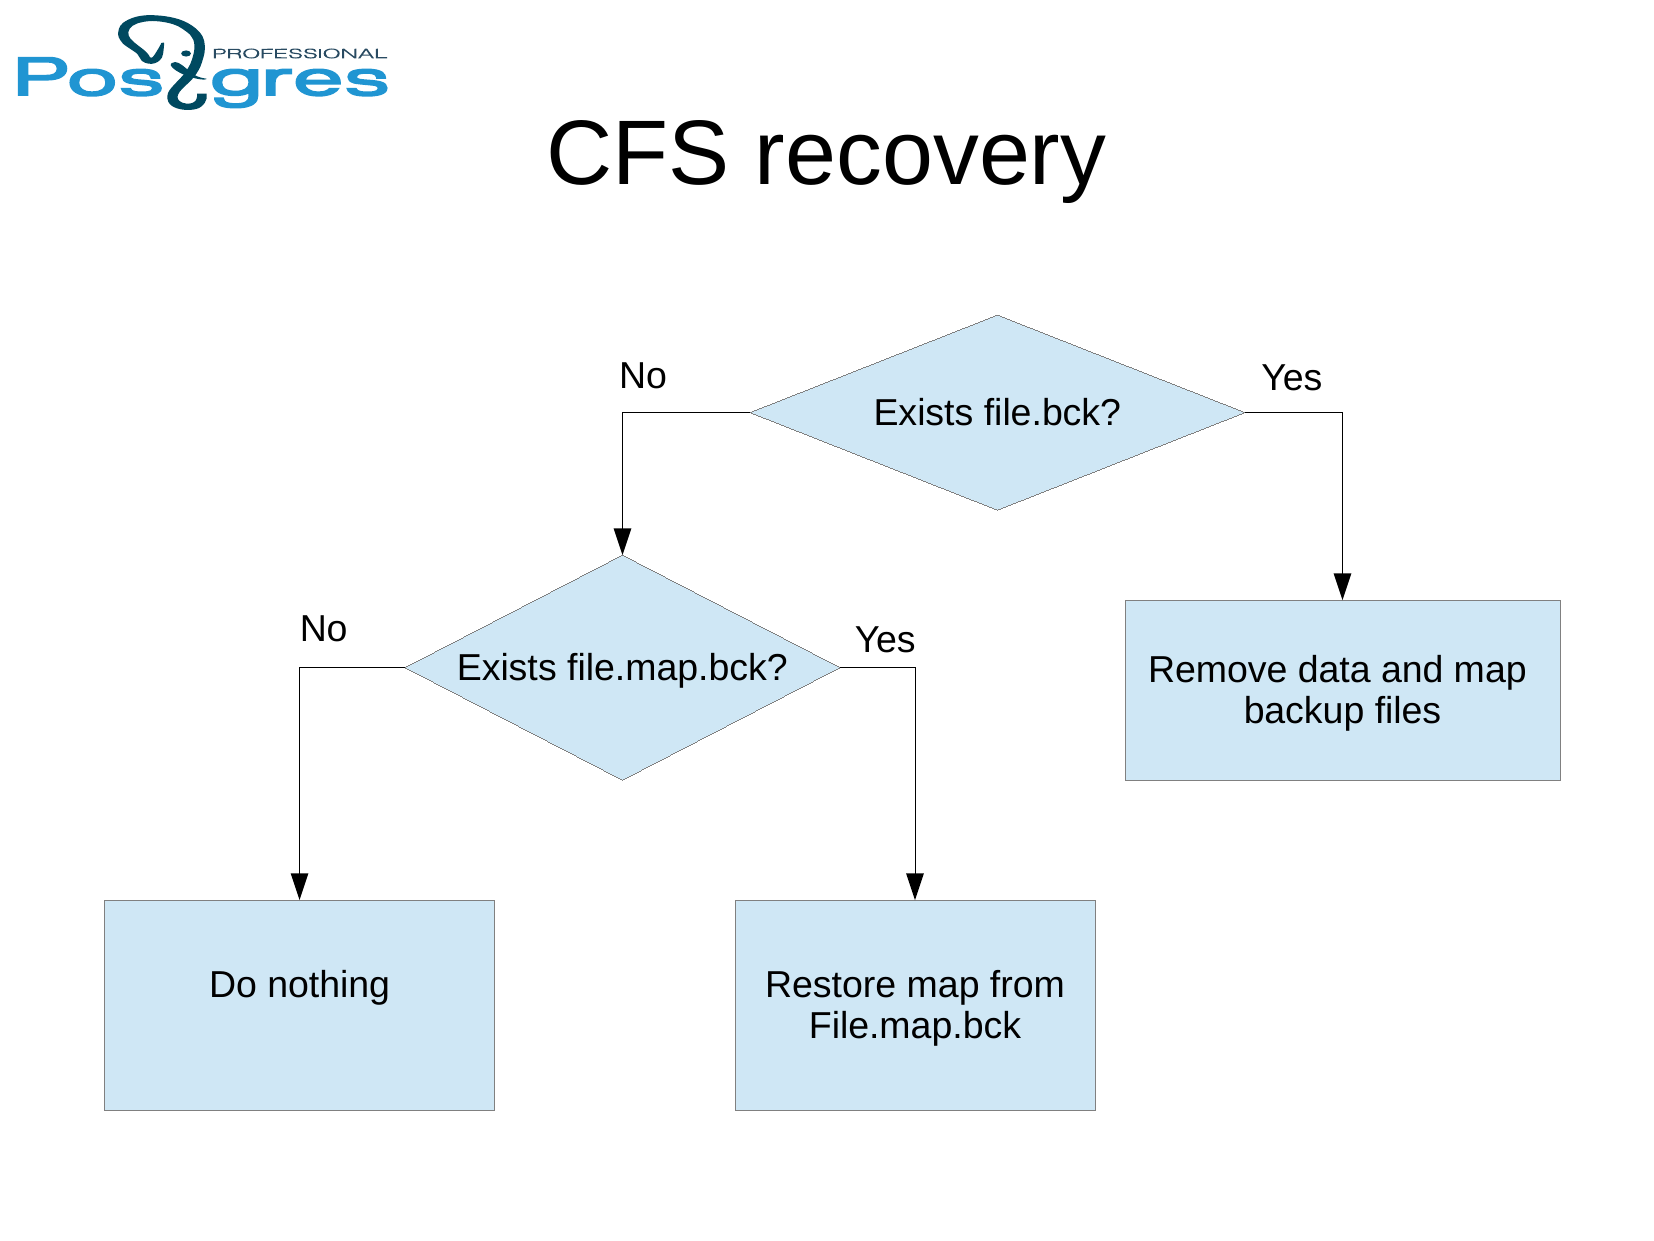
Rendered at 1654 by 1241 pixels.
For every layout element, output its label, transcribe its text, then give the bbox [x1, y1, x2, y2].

text_box Exists file.map.bck? [405, 555, 840, 781]
text_box No [285, 600, 421, 657]
text_box Restore map from File.map.bck [735, 900, 1096, 1111]
text_box No [604, 347, 740, 405]
text_box Do nothing [104, 900, 495, 1111]
text_box Remove data and map backup files [1125, 600, 1561, 781]
title CFS recovery [82, 49, 1571, 257]
text_box Yes [1246, 348, 1382, 406]
text_box Yes [840, 610, 976, 668]
text_box Exists file.bck? [751, 315, 1245, 511]
